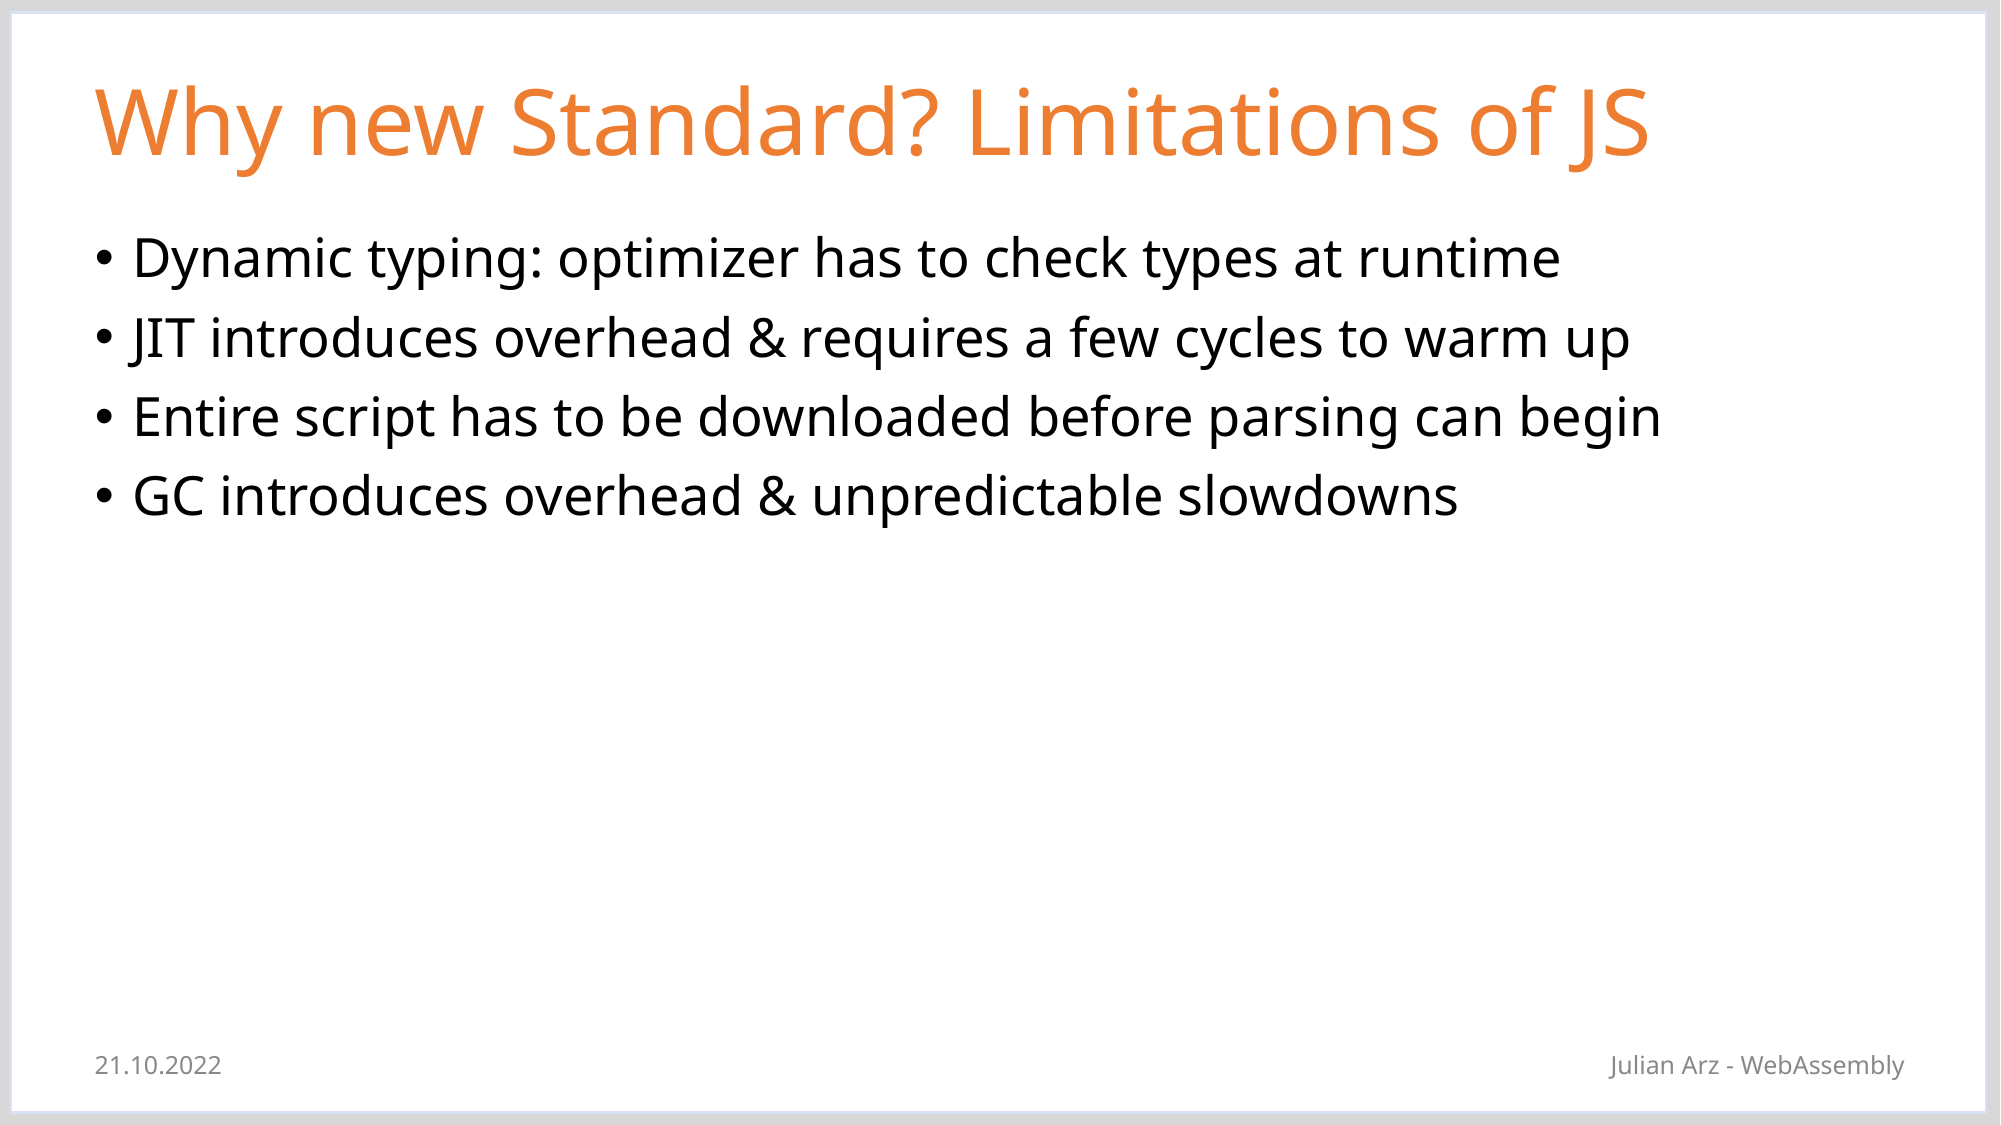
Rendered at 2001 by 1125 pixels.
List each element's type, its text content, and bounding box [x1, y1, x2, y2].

title Why new Standard? Limitations of JS [79, 59, 1921, 191]
list Dynamic typing: optimizer has to check types at runtime JIT introduces overhead & requires a few cycles to warm up Entire script has to be downloaded before parsing can begin GC introduces overhead & unpredictable slowdowns [79, 223, 1921, 1014]
slide_number 21.10.2022 [79, 1035, 530, 1096]
footer Julian Arz - WebAssembly [546, 1035, 1921, 1096]
